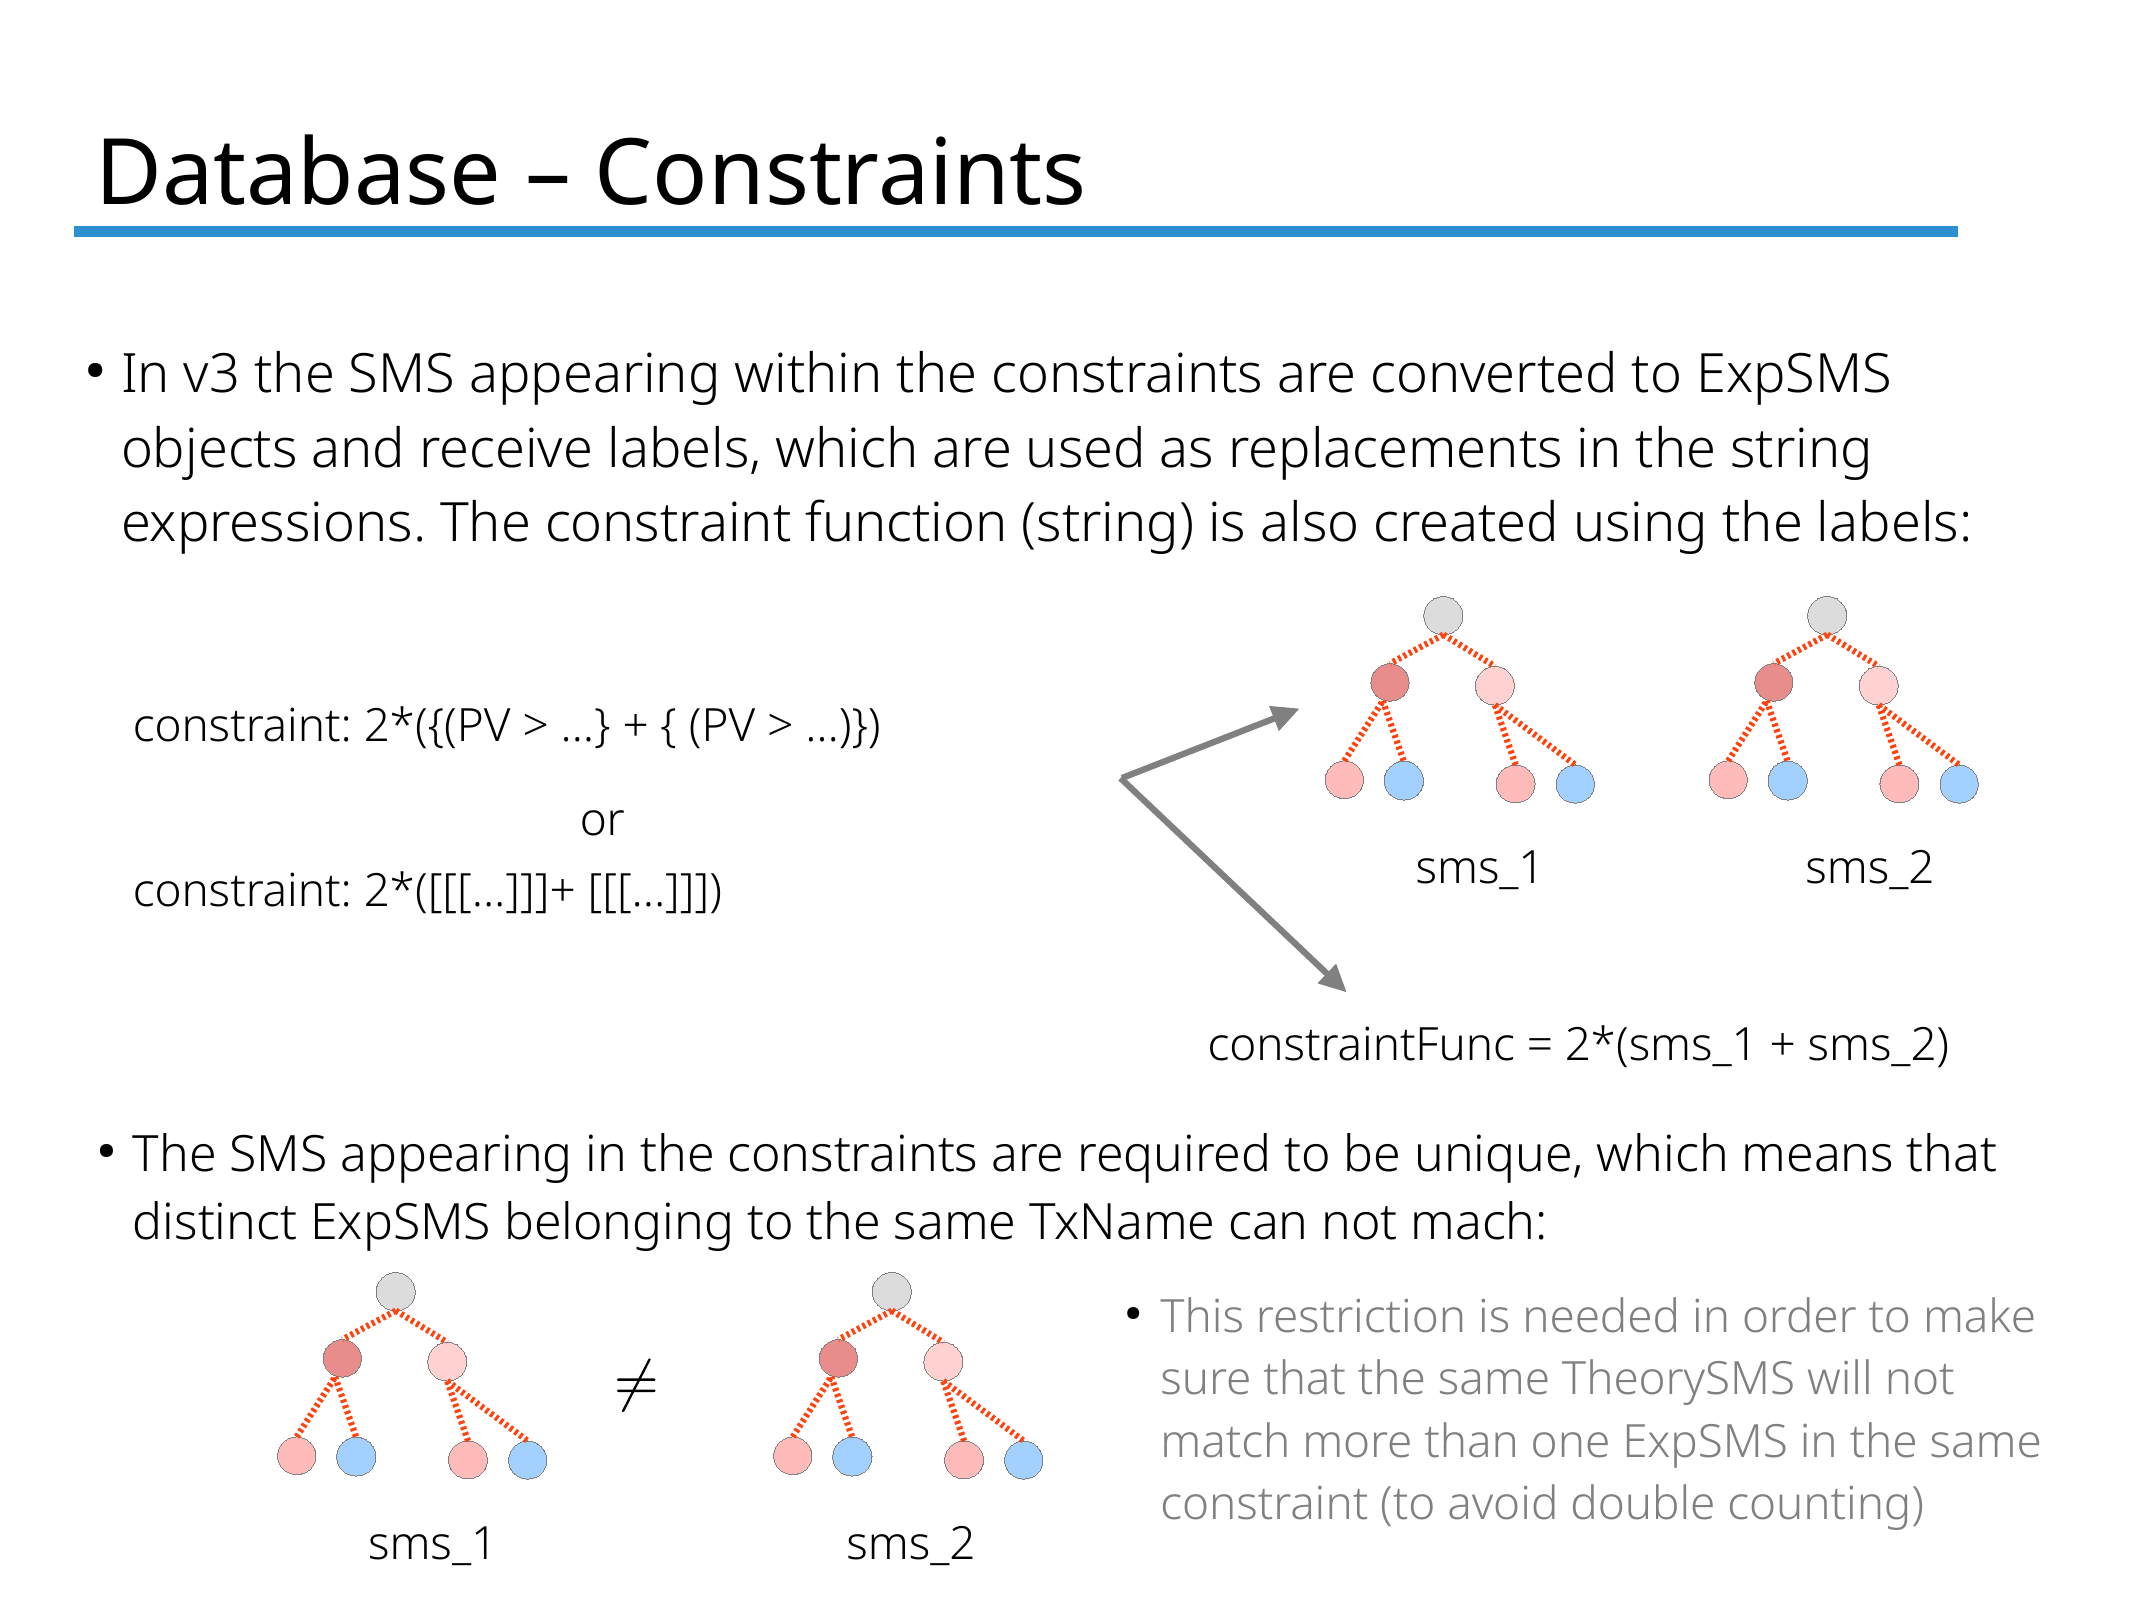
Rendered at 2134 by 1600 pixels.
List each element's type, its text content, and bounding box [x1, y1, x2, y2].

text_box [1754, 663, 1793, 702]
text_box [1940, 764, 1979, 804]
text_box [1556, 764, 1595, 804]
text_box [1496, 765, 1536, 803]
text_box [1423, 596, 1463, 635]
text_box sms_1 [1400, 826, 1575, 895]
text_box [832, 1437, 873, 1477]
text_box [1709, 761, 1748, 799]
text_box [1768, 761, 1808, 801]
text_box [277, 1437, 316, 1475]
text_box [773, 1437, 812, 1475]
text_box [923, 1342, 963, 1381]
text_box [1004, 1440, 1043, 1480]
text_box [448, 1441, 488, 1479]
text_box [616, 1358, 656, 1413]
text_box or [555, 779, 650, 848]
text_box [1384, 761, 1424, 801]
text_box [1879, 765, 1919, 803]
text_box [1807, 596, 1847, 635]
text_box In v3 the SMS appearing within the constraints are converted to ExpSMS objects and receive labels, which are used as replacements in the string expressions. The constraint function (string) is also created using the labels: [70, 327, 2020, 595]
text_box [376, 1272, 416, 1311]
text_box [944, 1441, 984, 1479]
text_box [336, 1437, 376, 1477]
text_box sms_2 [831, 1502, 1006, 1571]
text_box [323, 1339, 362, 1378]
text_box [427, 1342, 467, 1381]
text_box This restriction is needed in order to make sure that the same TheorySMS will not match more than one ExpSMS in the same constraint (to avoid double counting) [1110, 1275, 2091, 1600]
text_box [1475, 666, 1515, 705]
text_box [1859, 666, 1899, 705]
text_box [872, 1272, 912, 1311]
text_box constraint: 2*([[[...]]]+ [[[...]]]) [118, 850, 898, 922]
text_box sms_2 [1790, 826, 1965, 895]
text_box [1370, 663, 1410, 702]
text_box constraintFunc = 2*(sms_1 + sms_2) [1192, 1003, 2091, 1126]
text_box Database – Constraints [71, 89, 1112, 247]
text_box constraint: 2*({(PV > …} + { (PV > …)}) [118, 685, 1099, 756]
text_box [819, 1339, 858, 1378]
text_box The SMS appearing in the constraints are required to be unique, which means that distinct ExpSMS belonging to the same TxName can not mach: [82, 1110, 2032, 1264]
text_box [1325, 760, 1364, 799]
text_box sms_1 [353, 1502, 527, 1571]
text_box [508, 1440, 547, 1480]
